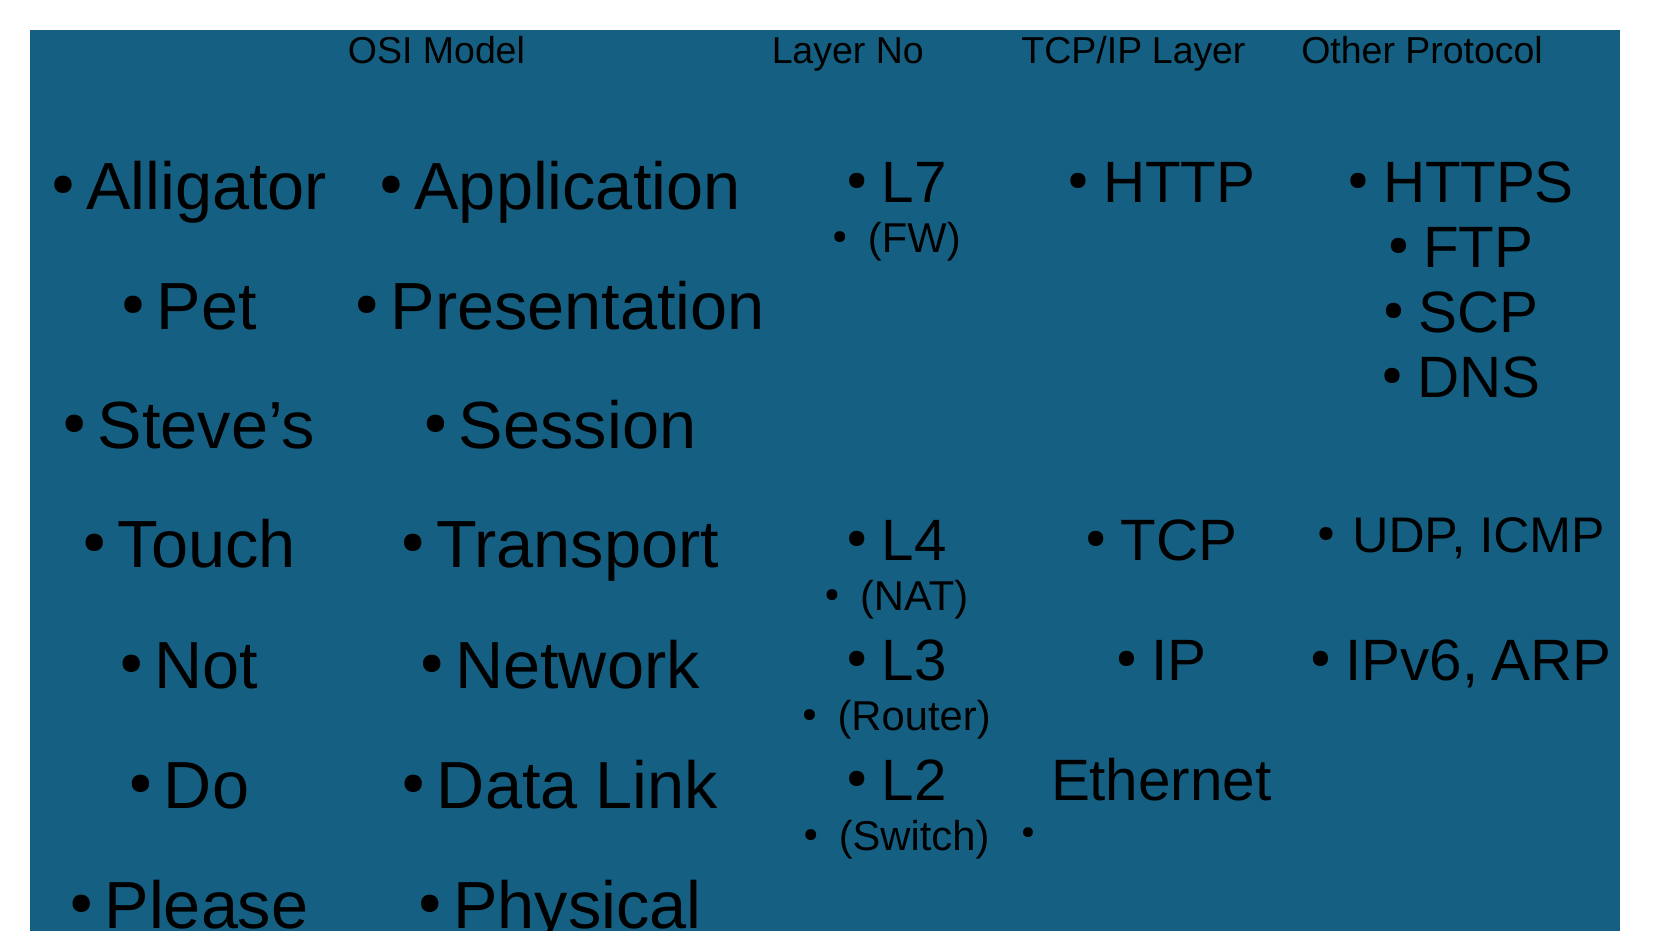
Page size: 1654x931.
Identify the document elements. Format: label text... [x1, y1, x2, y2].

table_cell Session [348, 388, 772, 507]
table_cell IP [1021, 628, 1301, 748]
table_cell Presentation [348, 269, 772, 388]
table_cell Physical [348, 868, 772, 931]
table_cell HTTP [1021, 149, 1301, 507]
table_cell Ethernet [1021, 748, 1301, 868]
table_cell HTTPS FTP SCP DNS [1301, 149, 1620, 507]
table_cell L3 (Router) [772, 628, 1021, 748]
table_header Layer No [772, 30, 1021, 149]
table_cell TCP [1021, 507, 1301, 628]
table_cell Touch [30, 507, 348, 628]
table_cell Pet [30, 269, 348, 388]
table_cell IPv6, ARP [1301, 628, 1620, 748]
table_cell [1301, 868, 1620, 931]
table_cell [772, 868, 1021, 931]
table_cell Data Link [348, 748, 772, 868]
table_cell L4 (NAT) [772, 507, 1021, 628]
table_cell [1301, 748, 1620, 868]
table_cell Alligator [30, 149, 348, 269]
table_cell Steve’s [30, 388, 348, 507]
table_cell Do [30, 748, 348, 868]
table_cell UDP, ICMP [1301, 507, 1620, 628]
table_cell Please [30, 868, 348, 931]
table_cell L2 (Switch) [772, 748, 1021, 868]
table_cell Transport [348, 507, 772, 628]
table_cell Not [30, 628, 348, 748]
table_cell L7 (FW) [772, 149, 1021, 507]
table_cell Network [348, 628, 772, 748]
table_header OSI Model [348, 30, 772, 149]
table_header Other Protocol [1301, 30, 1620, 149]
table_header TCP/IP Layer [1021, 30, 1301, 149]
table_cell [1021, 868, 1301, 931]
table_header [30, 30, 348, 149]
table_cell Application [348, 149, 772, 269]
